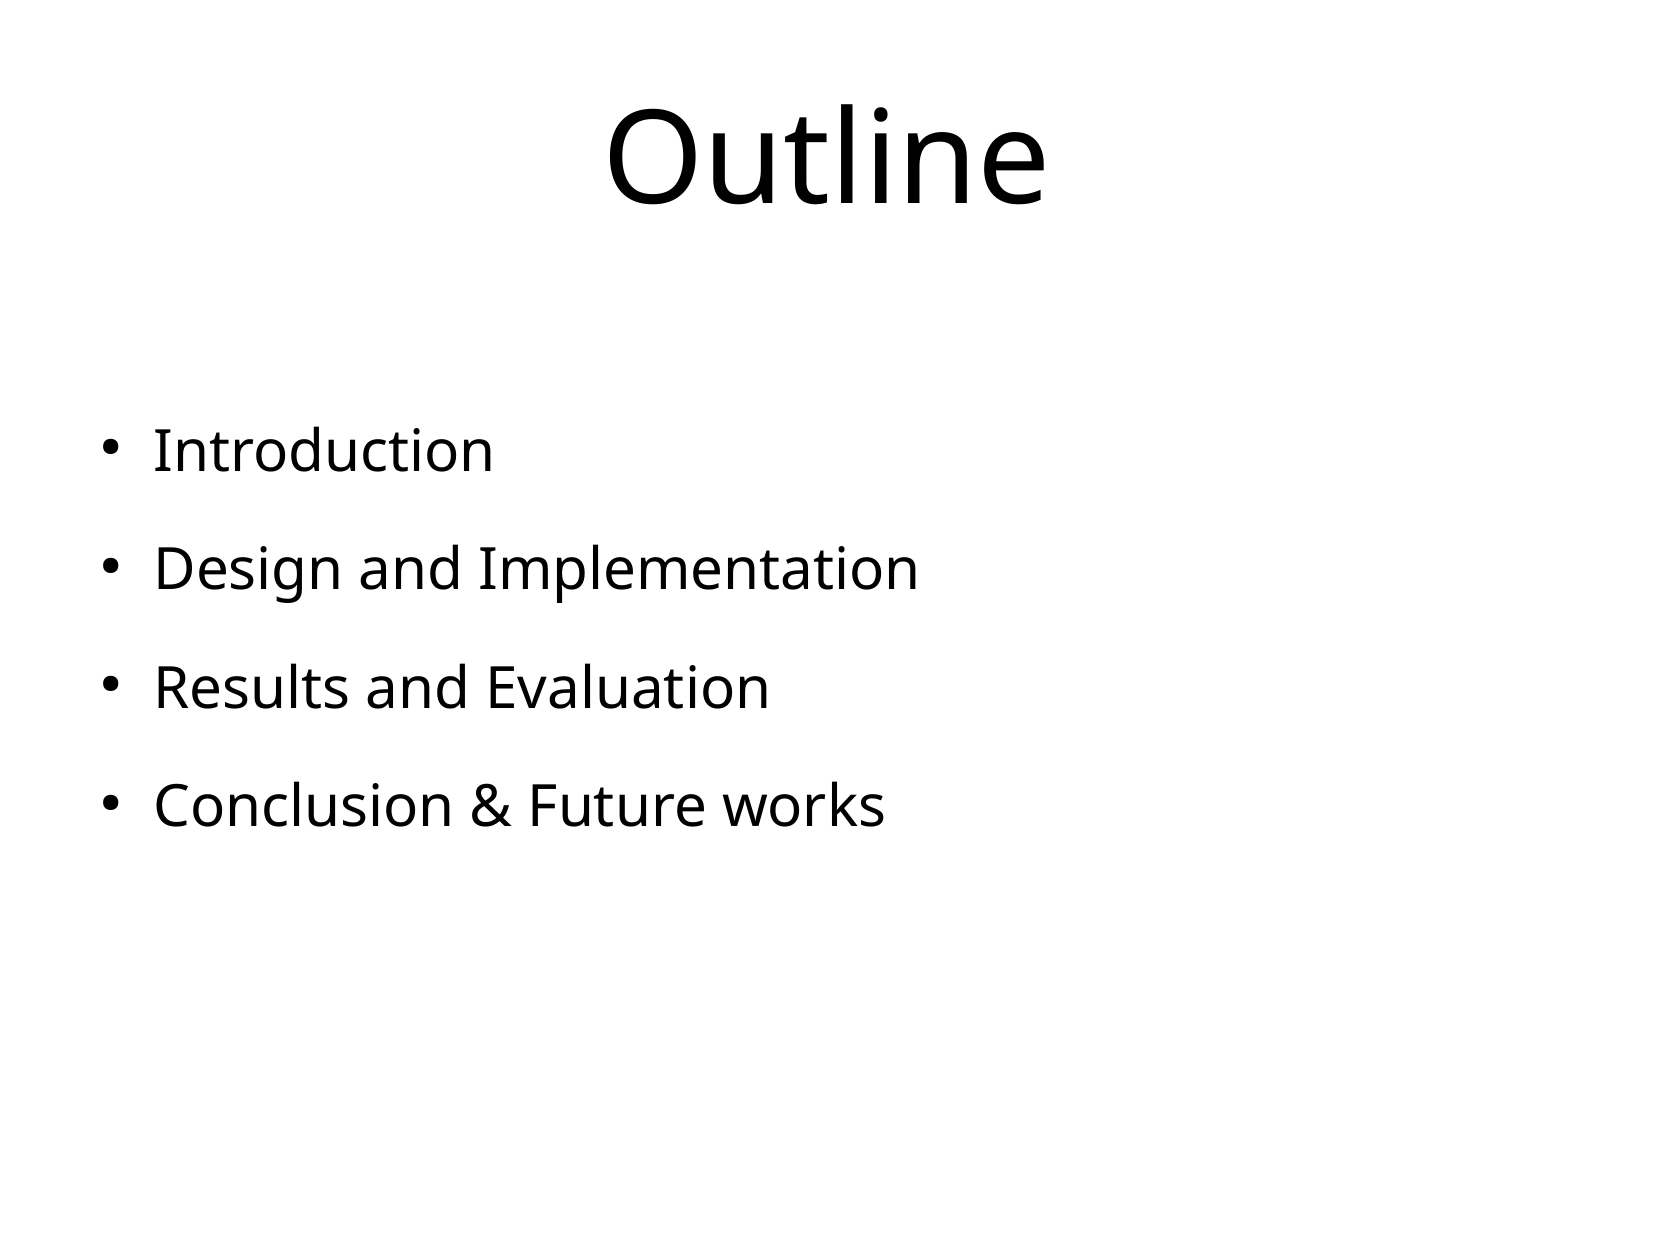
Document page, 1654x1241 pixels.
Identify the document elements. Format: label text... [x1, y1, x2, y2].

list Introduction Design and Implementation Results and Evaluation Conclusion & Future works [82, 290, 1571, 1010]
title Outline [82, 49, 1571, 257]
